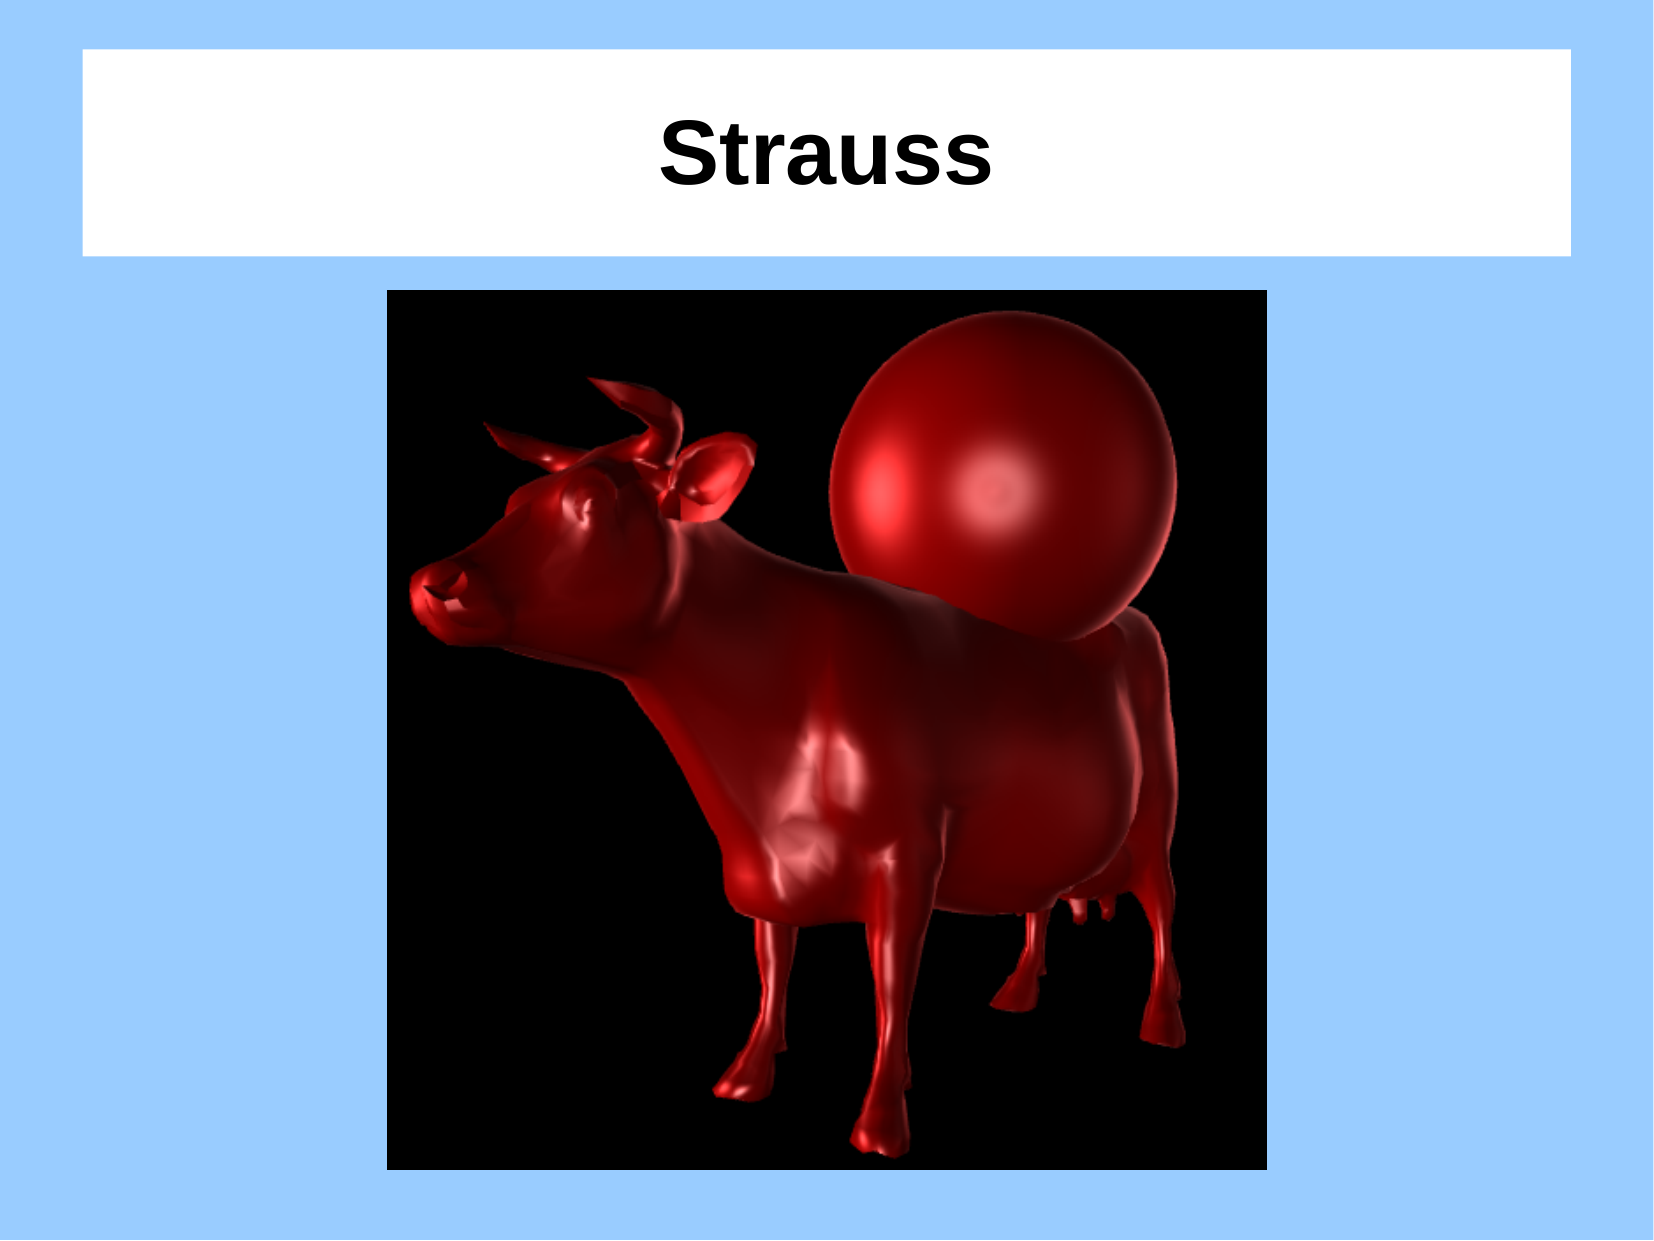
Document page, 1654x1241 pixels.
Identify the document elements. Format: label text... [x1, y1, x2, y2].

picture [387, 290, 1267, 1170]
title Strauss [82, 49, 1571, 257]
